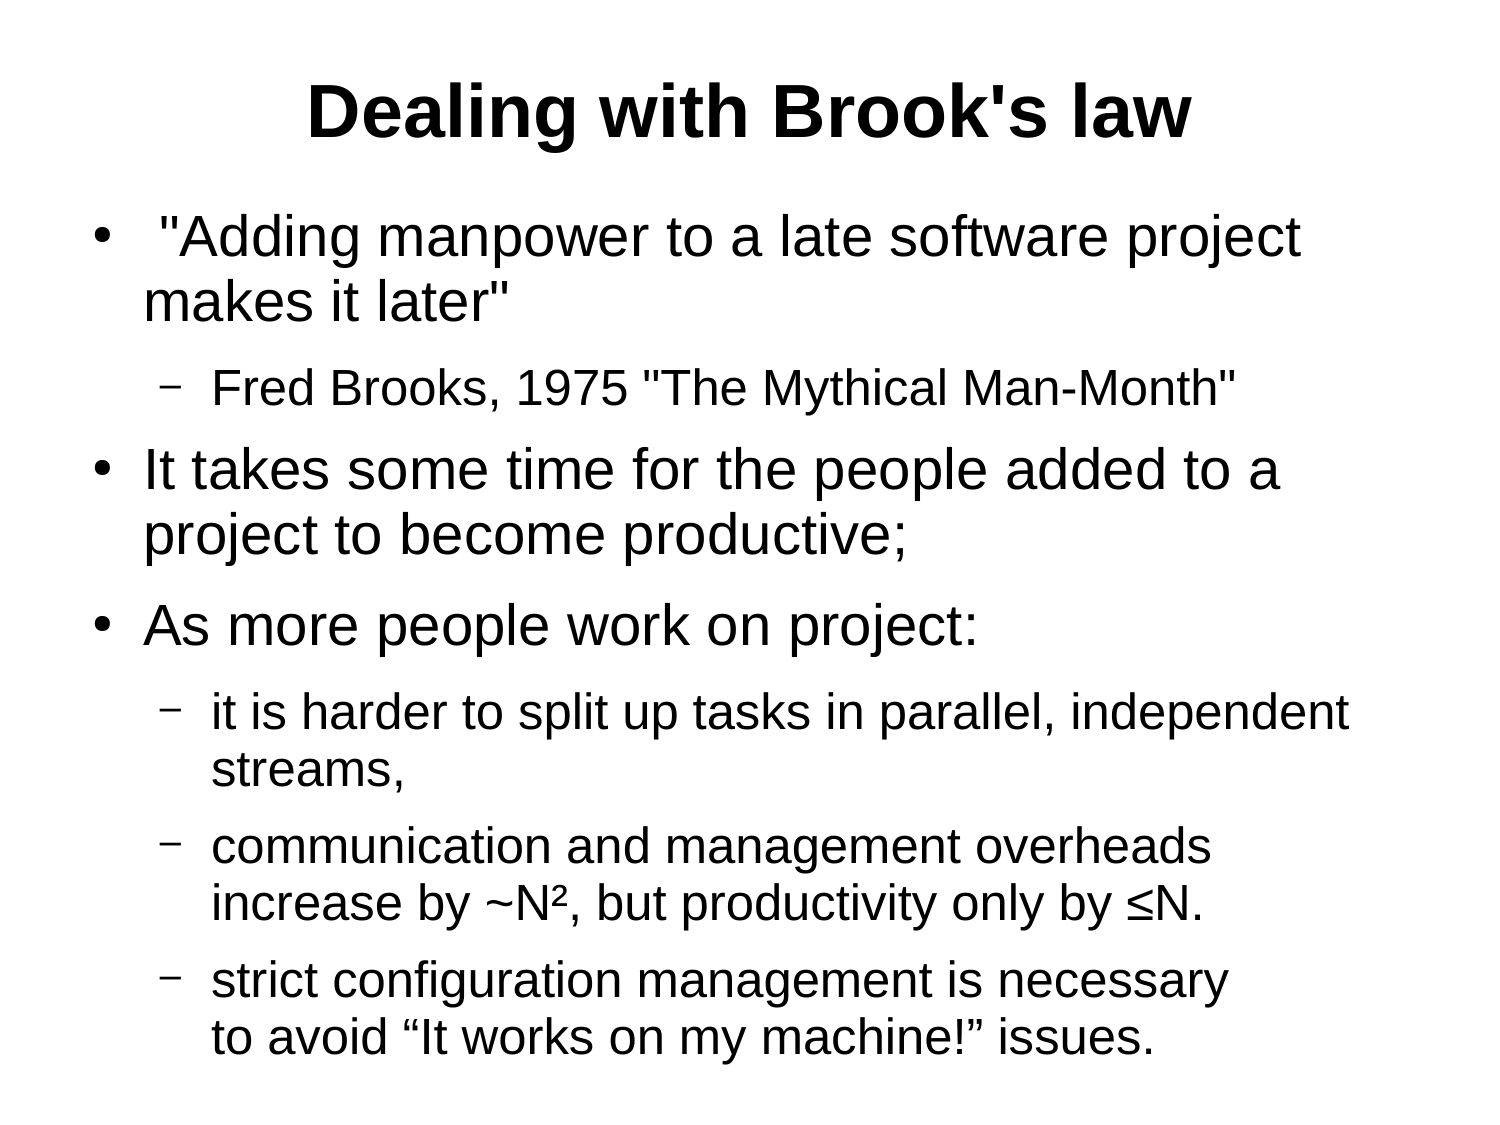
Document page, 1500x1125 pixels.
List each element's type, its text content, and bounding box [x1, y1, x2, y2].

title Dealing with Brook's law [75, 44, 1425, 177]
list "Adding manpower to a late software project makes it later" Fred Brooks, 1975 "The Mythical Man-Month" It takes some time for the people added to a project to become productive; As more people work on project: it is harder to split up tasks in parallel, independent streams, communication and management overheads increase by ~N², but productivity only by ≤N. strict configuration management is necessary to avoid “It works on my machine!” issues. [75, 204, 1395, 1075]
